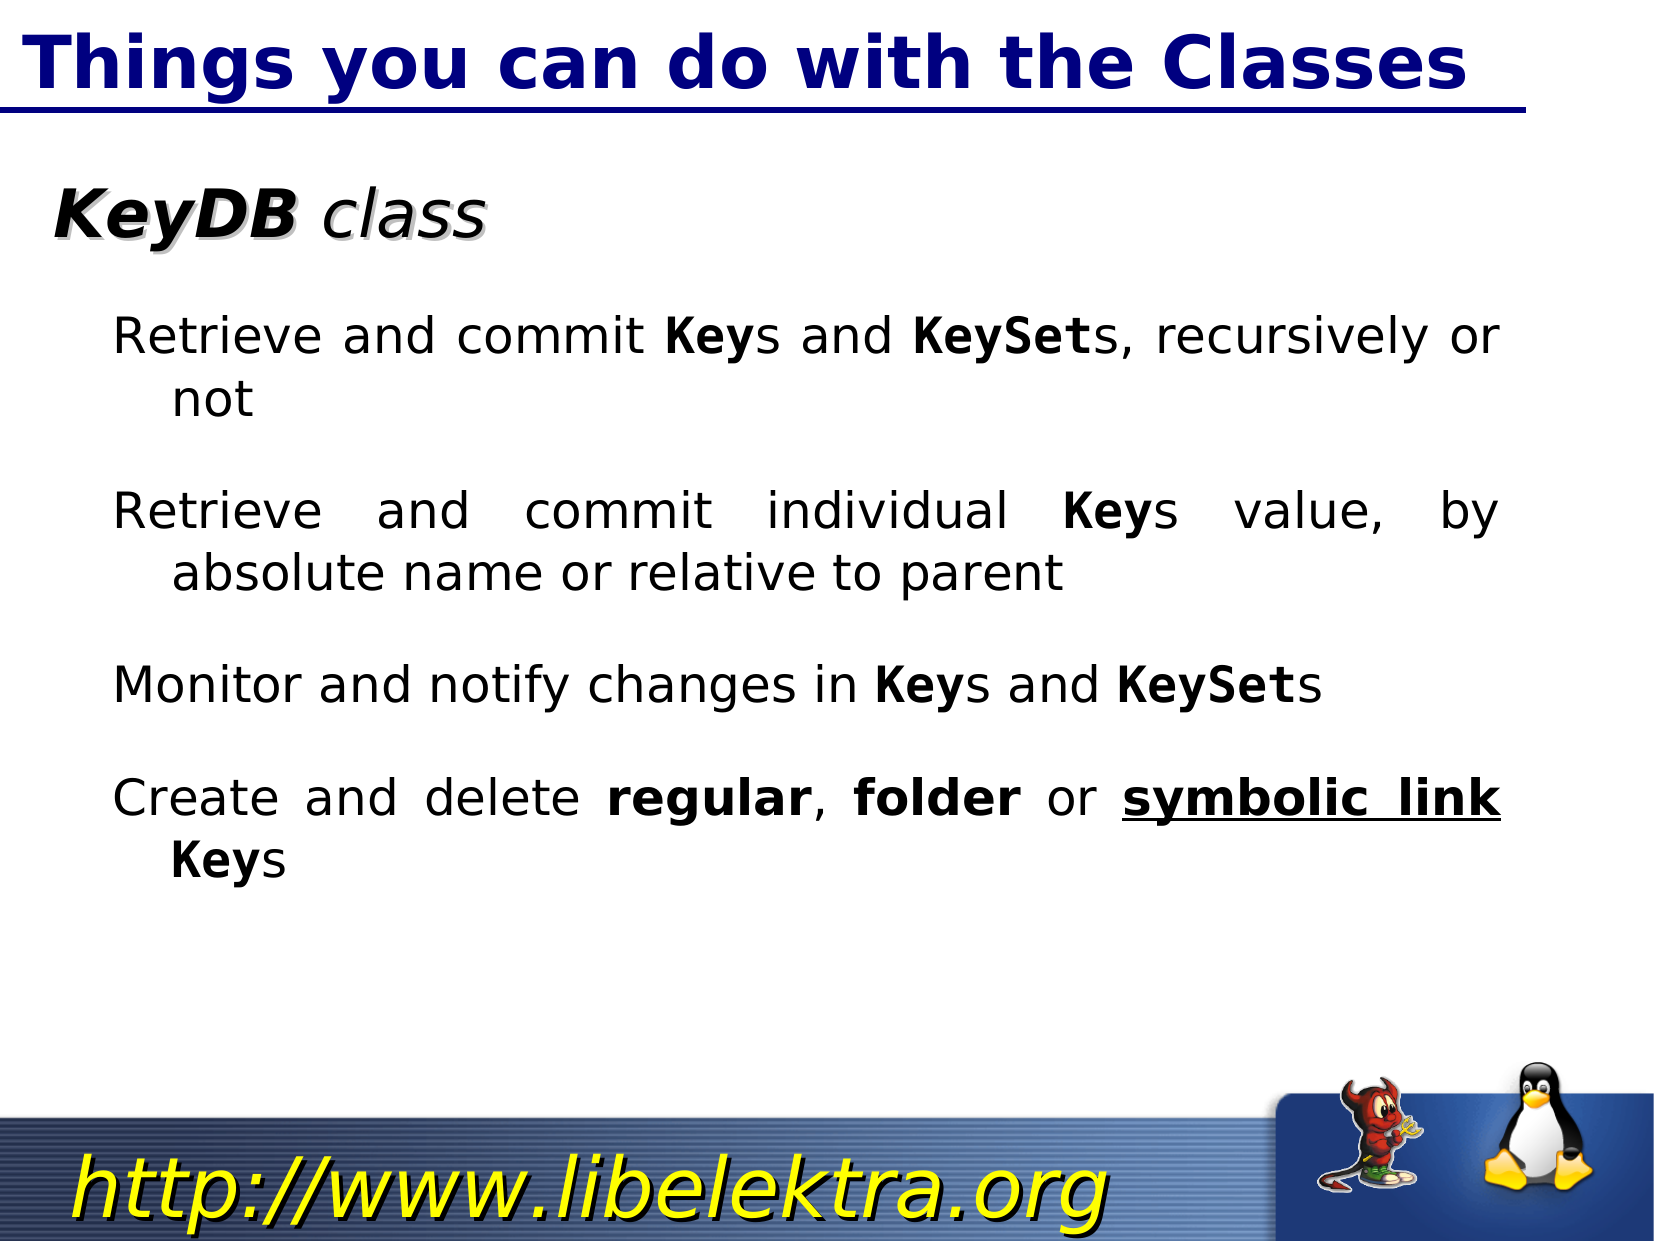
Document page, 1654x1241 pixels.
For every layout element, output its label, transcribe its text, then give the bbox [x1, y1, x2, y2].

text_box Things you can do with the Classes [22, 14, 1611, 111]
list KeyDB class Retrieve and commit Keys and KeySets, recursively or not Retrieve and commit individual Keys value, by absolute name or relative to parent Monitor and notify changes in Keys and KeySets Create and delete regular, folder or symbolic link Keys [38, 162, 1516, 901]
picture [0, 1061, 1654, 1241]
